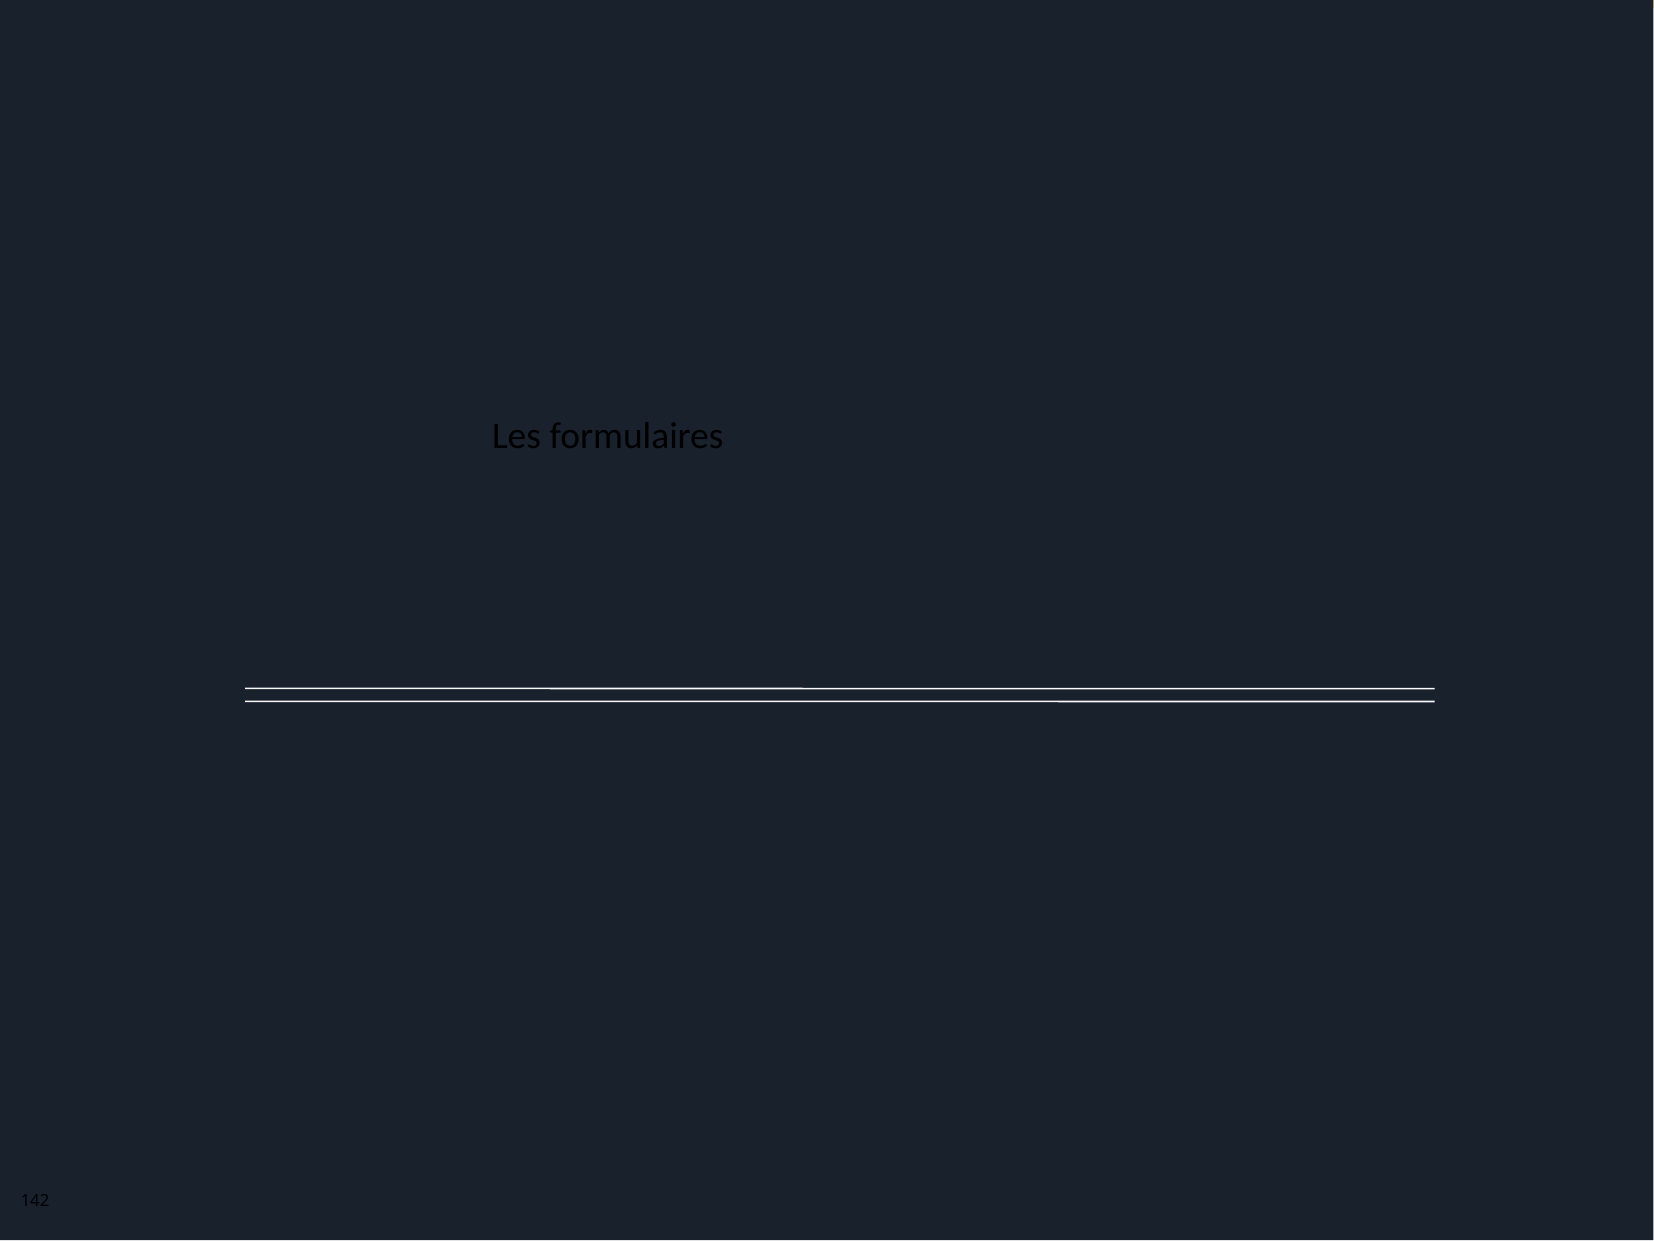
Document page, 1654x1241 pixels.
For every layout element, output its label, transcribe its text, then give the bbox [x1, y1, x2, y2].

text_box [0, 0, 1654, 1241]
text_box 142 [18, 1188, 51, 1211]
title Les formulaires [489, 408, 1178, 618]
